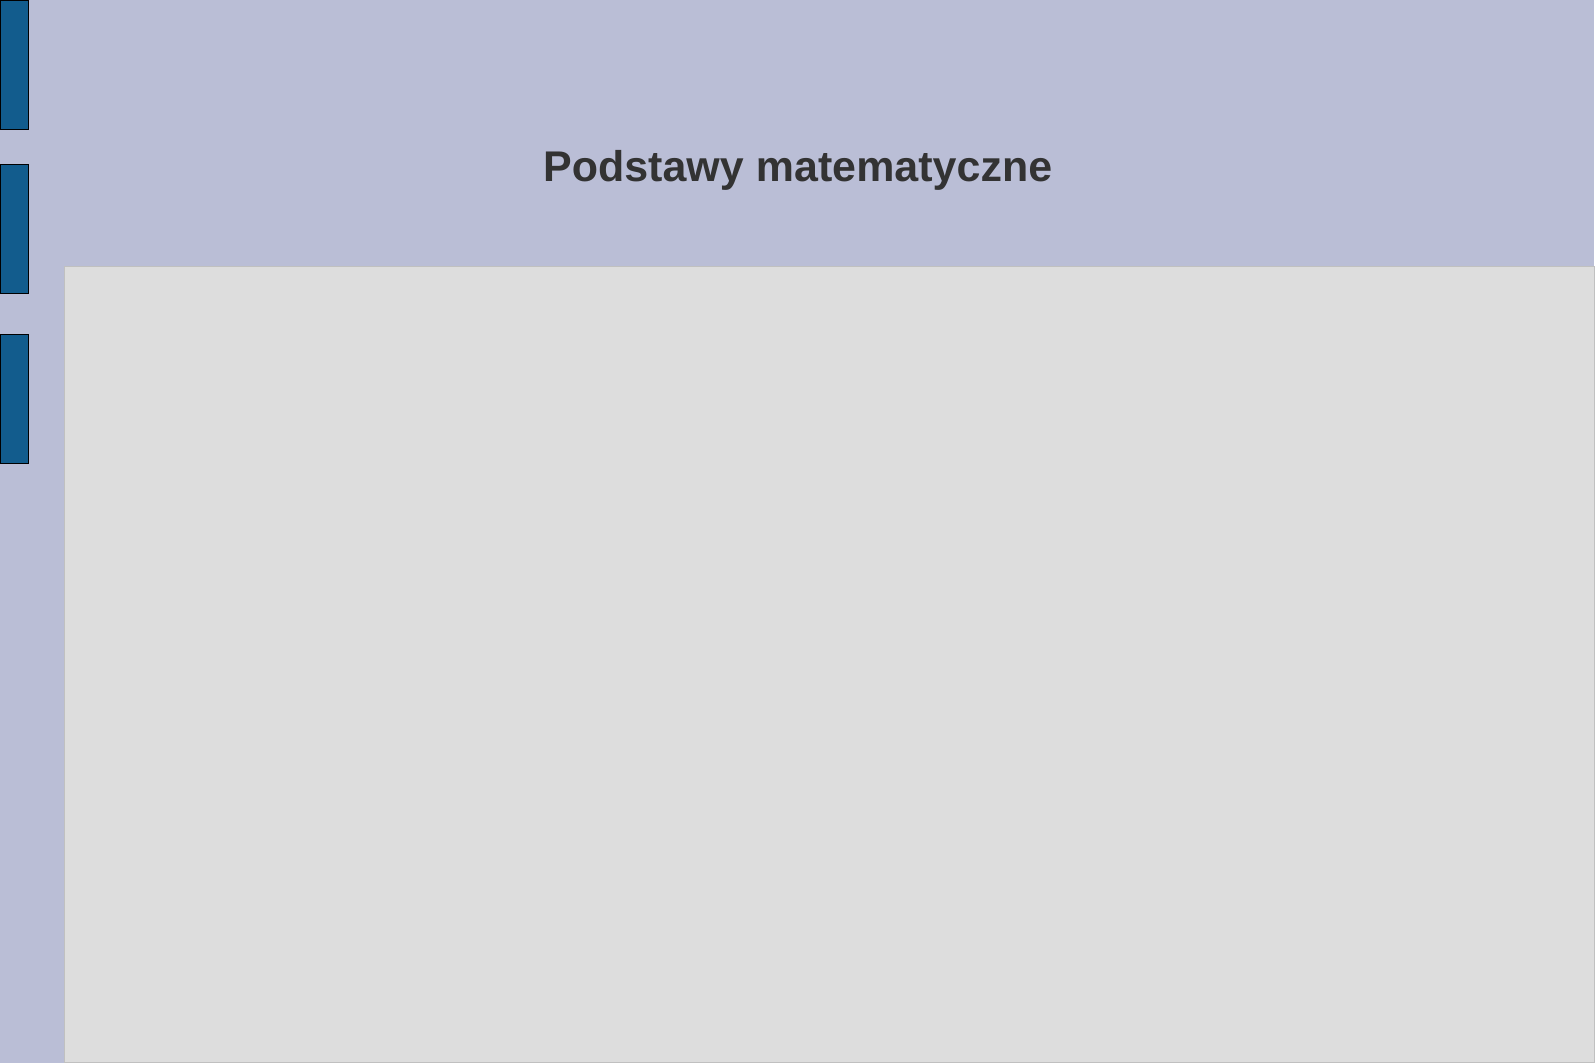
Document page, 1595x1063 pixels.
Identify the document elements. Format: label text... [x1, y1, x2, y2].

title Podstawy matematyczne [117, 78, 1479, 256]
